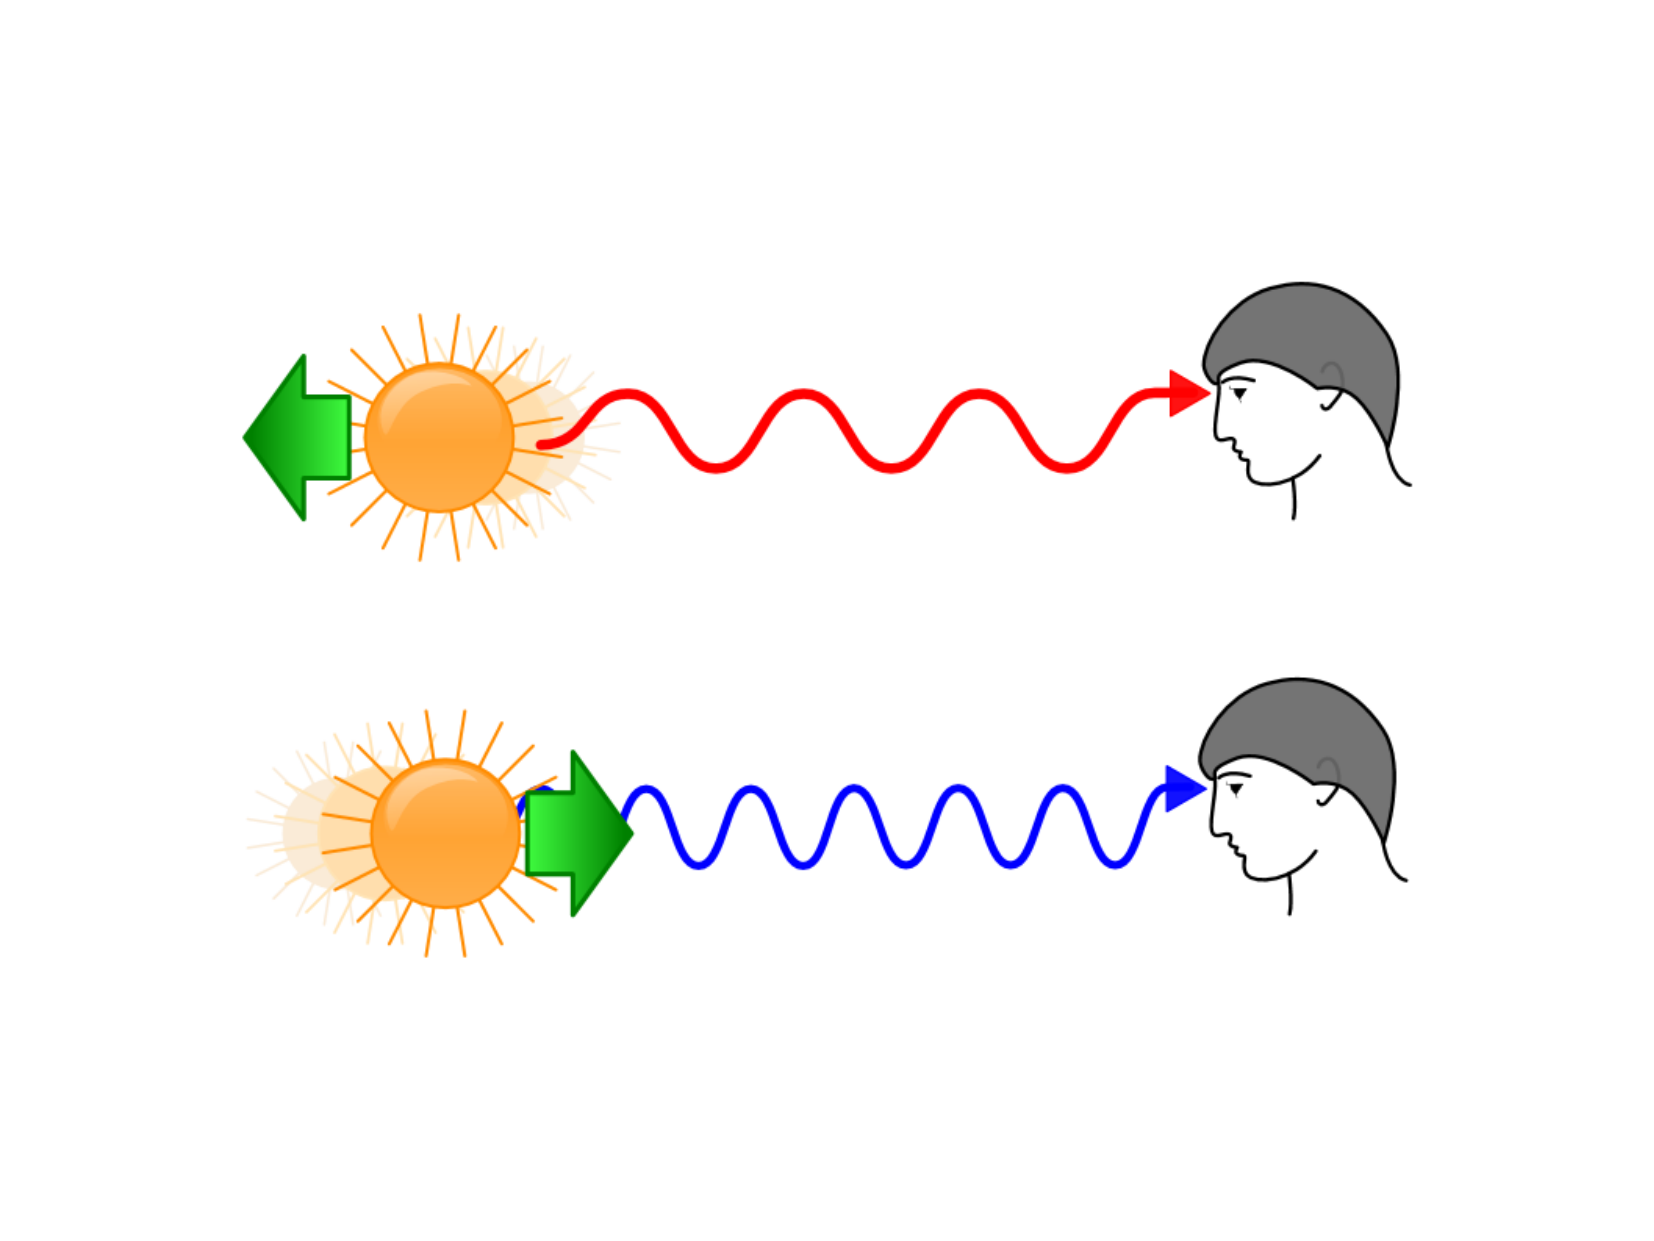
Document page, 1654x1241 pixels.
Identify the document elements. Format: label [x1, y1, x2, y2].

picture [202, 229, 1453, 1011]
